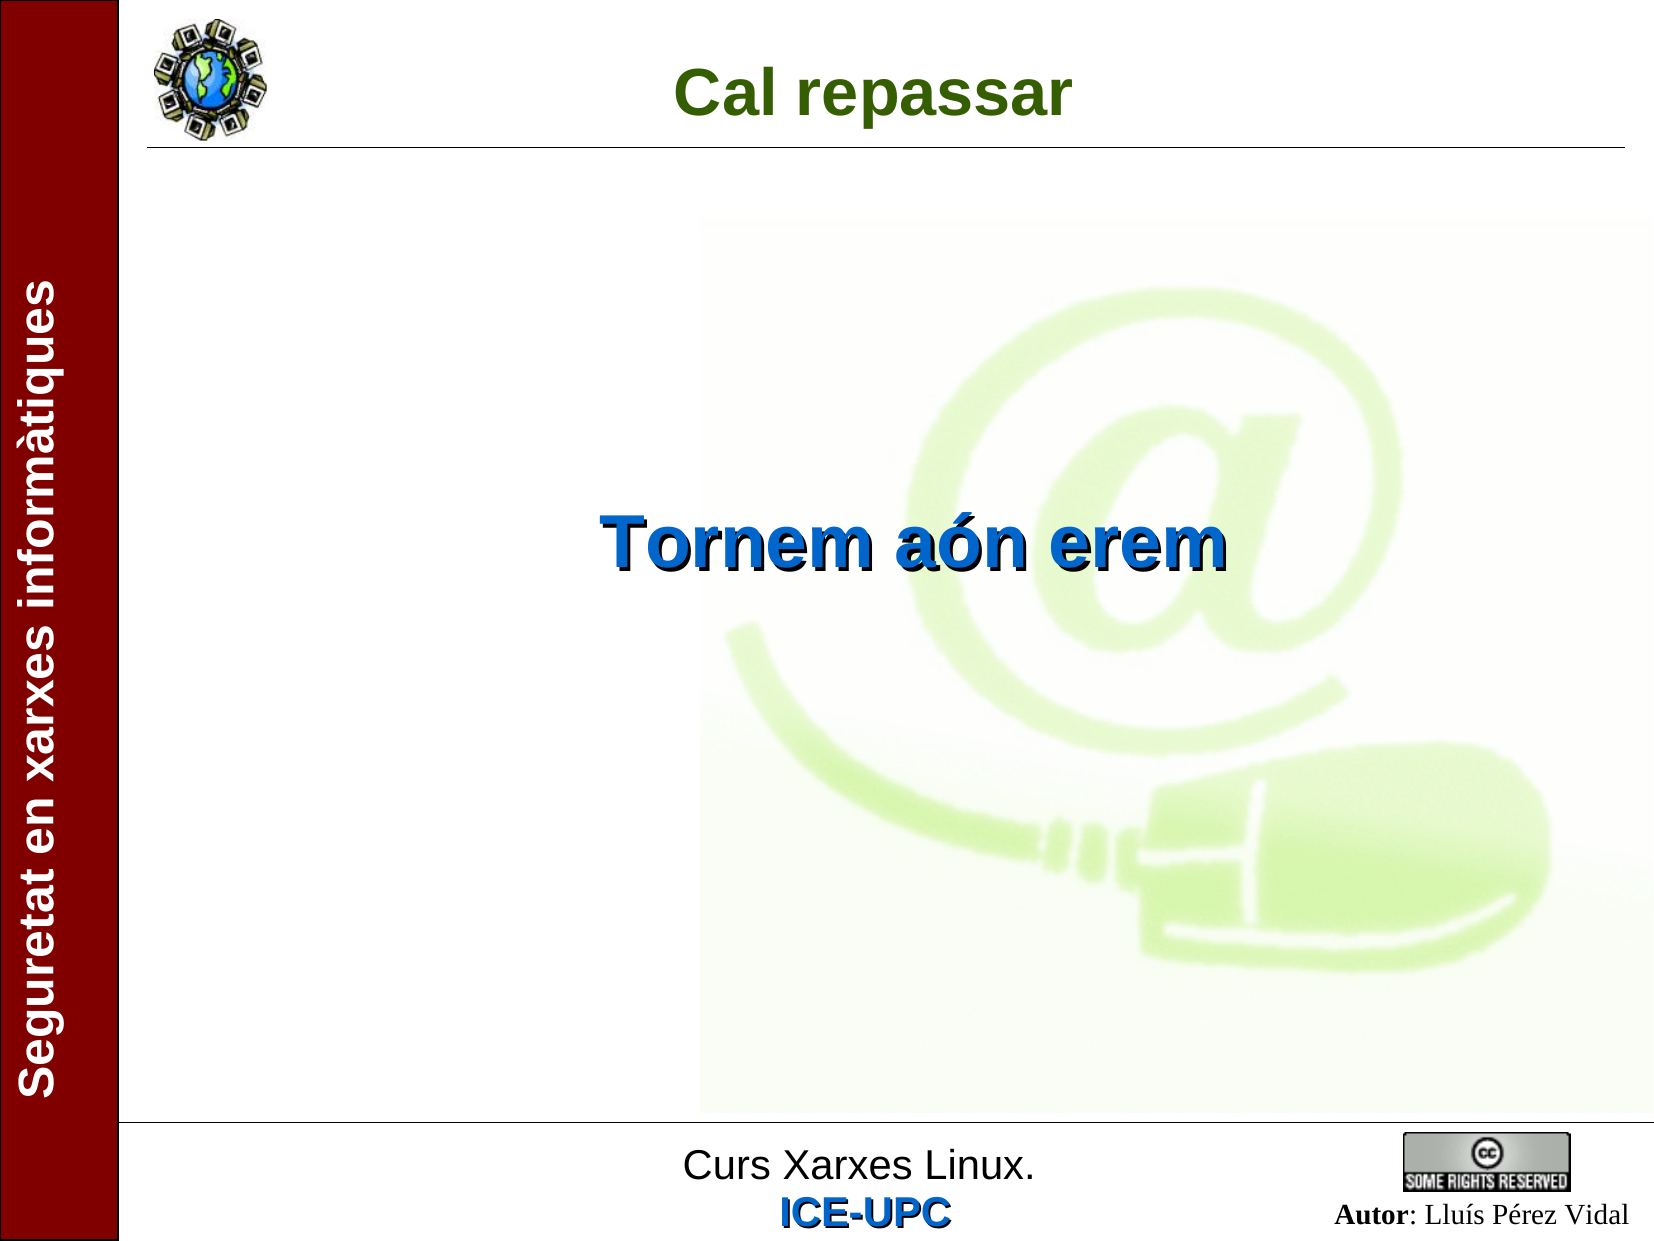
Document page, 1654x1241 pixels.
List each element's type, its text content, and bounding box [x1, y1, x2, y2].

title Cal repassar [129, 43, 1619, 142]
picture [1403, 1132, 1571, 1192]
subtitle Tornem aón erem [141, 242, 1630, 1093]
picture [154, 19, 268, 43]
picture [700, 217, 1654, 1113]
